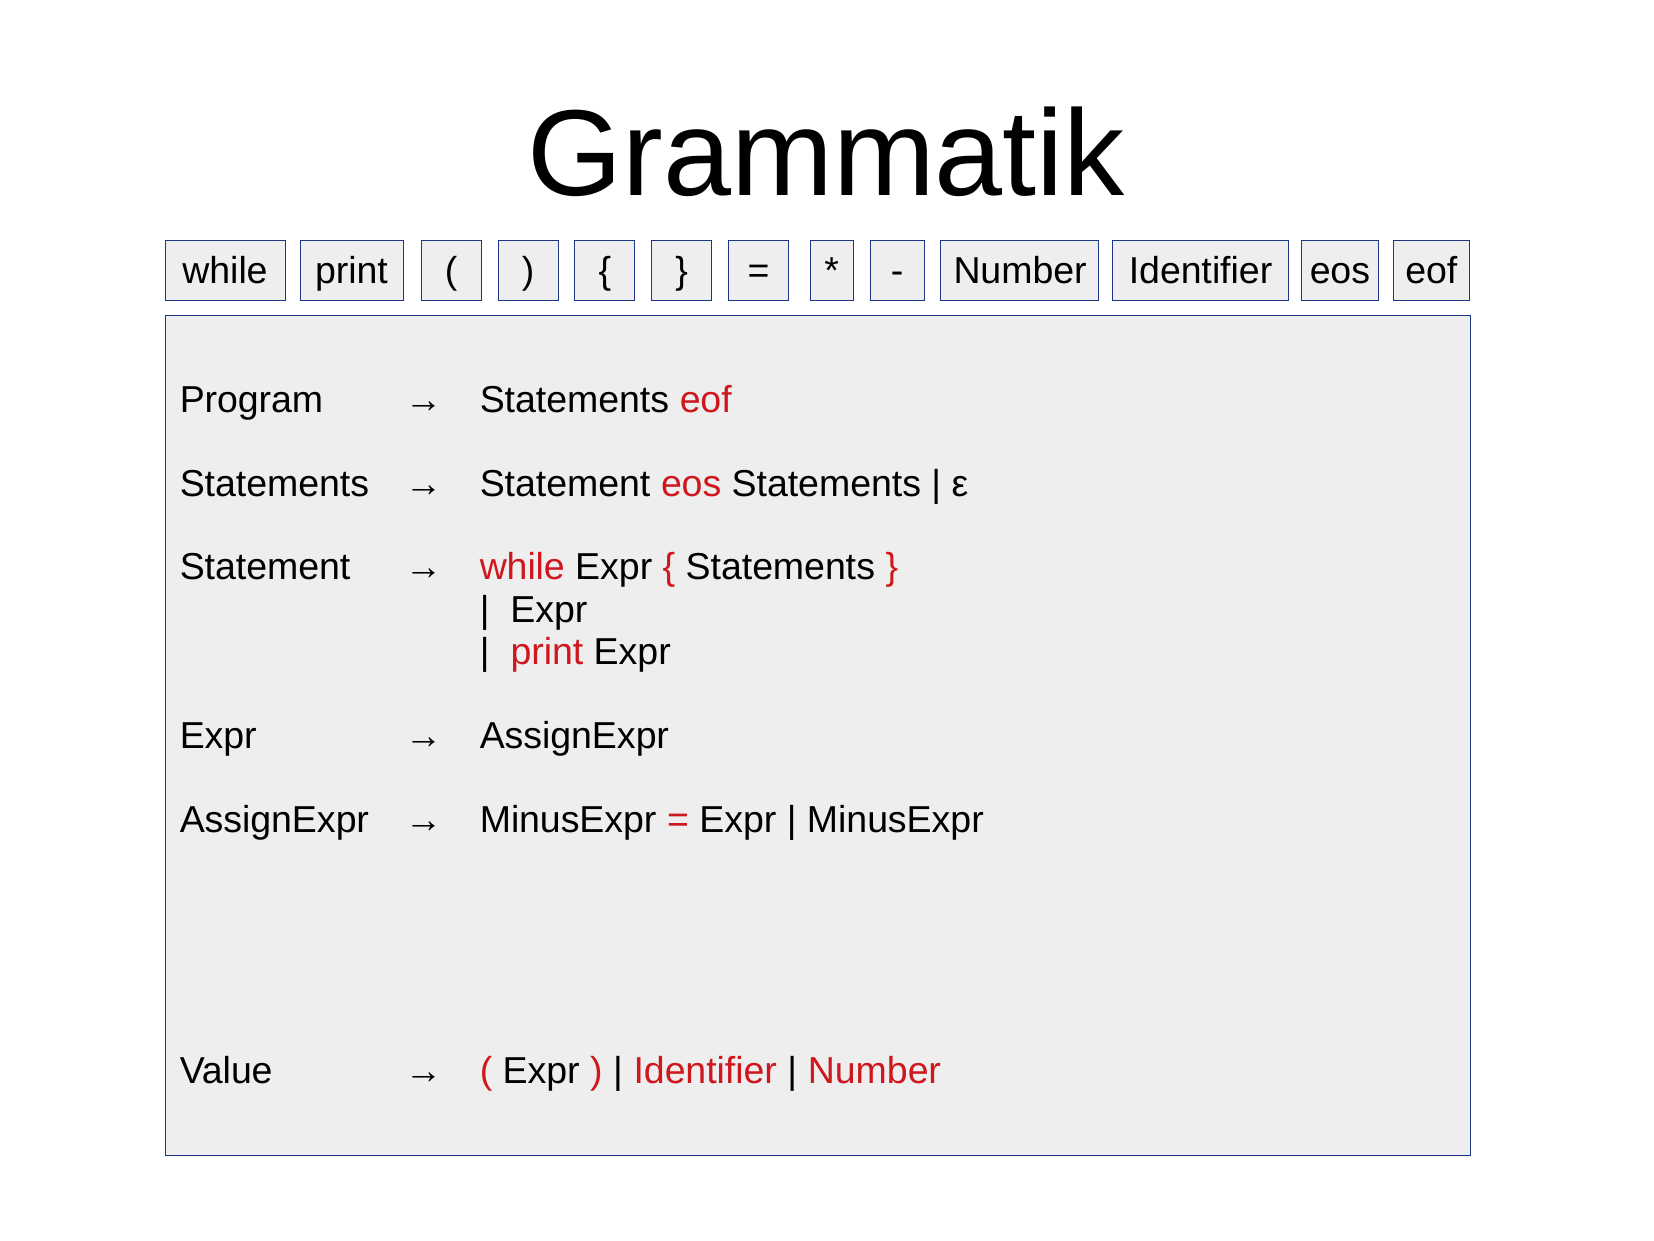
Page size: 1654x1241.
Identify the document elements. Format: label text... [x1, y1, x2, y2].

text_box Program → Statements eof Statements → Statement eos Statements | ε Statement → while Expr { Statements } | Expr | print Expr Expr → AssignExpr AssignExpr → MinusExpr = Expr | MinusExpr Value → ( Expr ) | Identifier | Number [165, 315, 1471, 1156]
text_box * [810, 240, 854, 301]
title Grammatik [82, 49, 1571, 257]
text_box eos [1301, 240, 1379, 301]
text_box ) [498, 240, 559, 301]
text_box Identifier [1112, 240, 1289, 301]
text_box } [651, 240, 712, 301]
text_box eof [1393, 240, 1470, 301]
text_box ( [421, 240, 482, 301]
text_box Number [940, 240, 1099, 301]
text_box - [870, 240, 925, 301]
text_box = [728, 240, 789, 301]
text_box { [574, 240, 635, 301]
text_box while [165, 240, 286, 301]
text_box print [300, 240, 404, 301]
